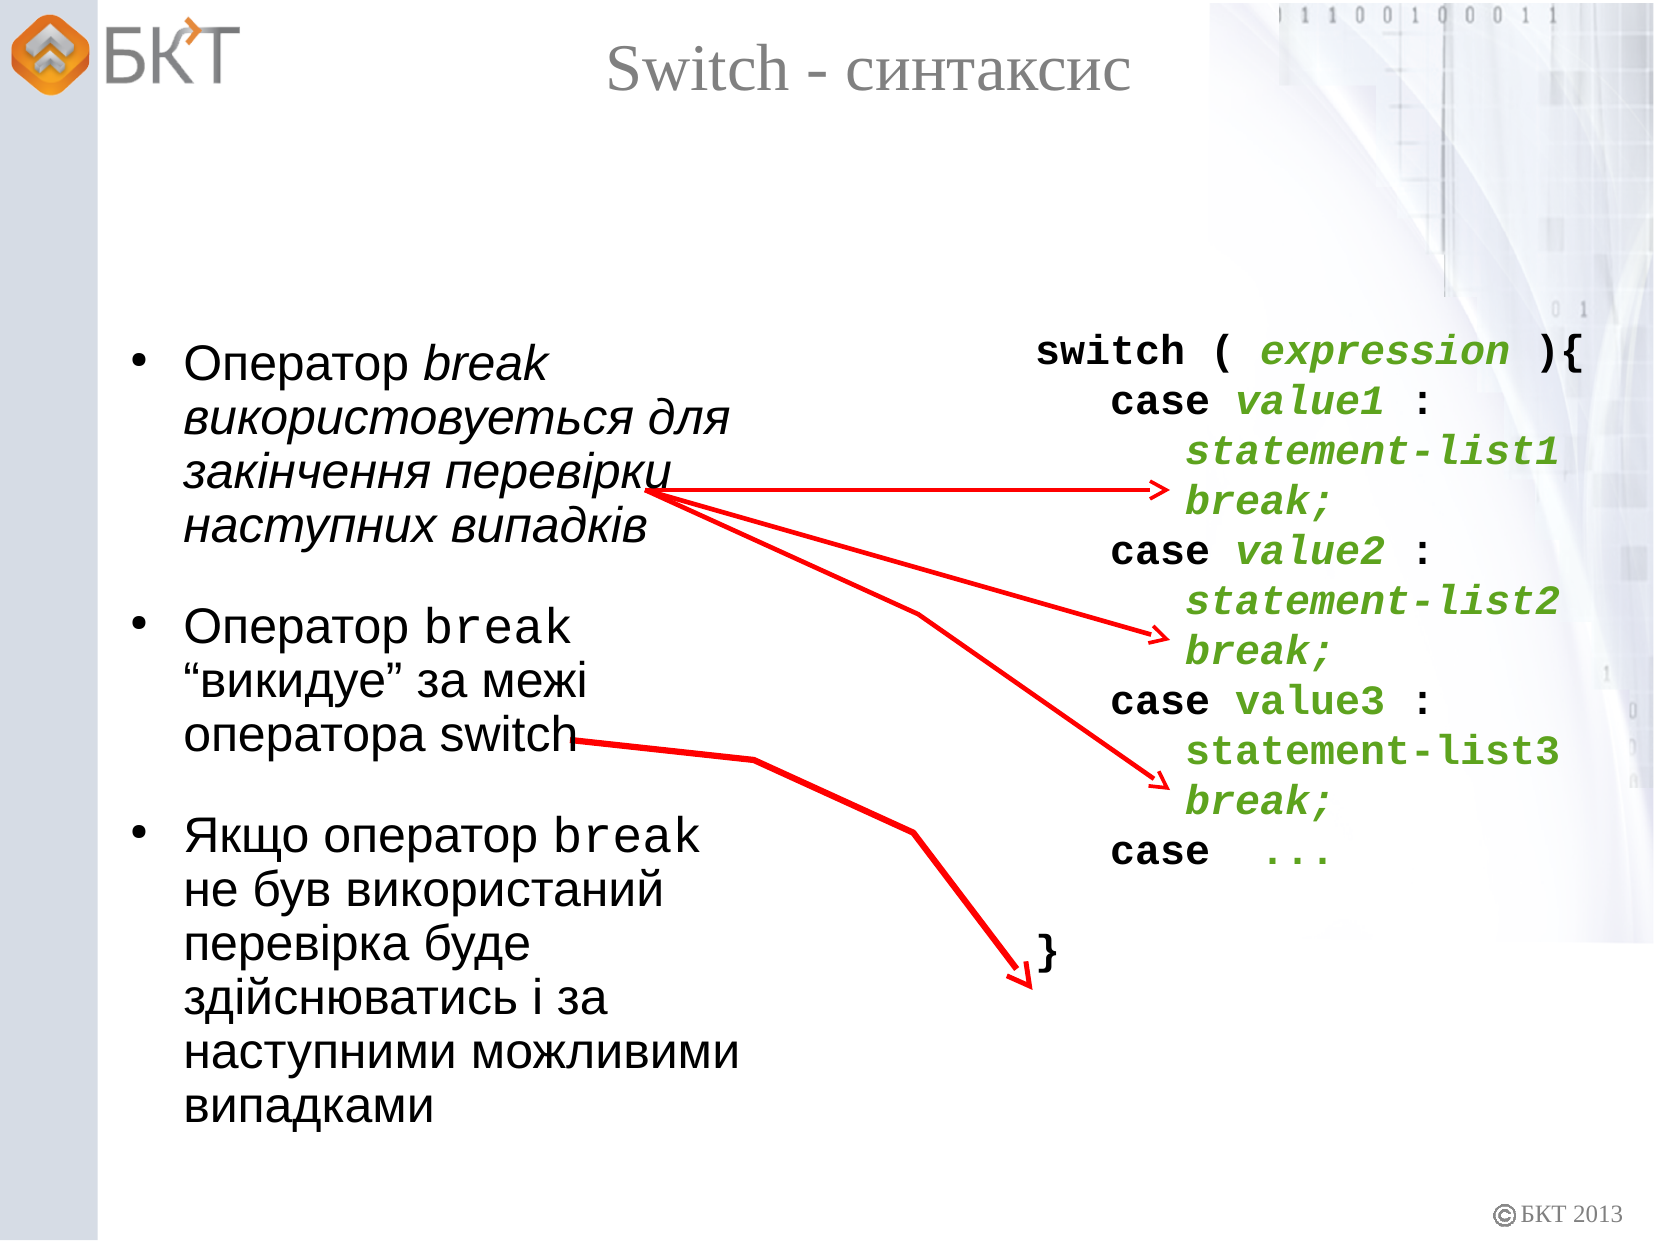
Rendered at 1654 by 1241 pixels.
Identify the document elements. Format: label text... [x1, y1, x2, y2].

text_box БКТ 2013 [1500, 1195, 1651, 1241]
list Оператор break використовуеться для закінчення перевірки наступних випадків Оператор break “викидуе” за межі оператора switch Якщо оператор break не був використаний перевірка буде здійснюватись і за наступними можливими випадками [97, 330, 773, 1241]
text_box Switch - синтаксис [270, 30, 1486, 119]
text_box [0, 0, 98, 1241]
picture [1095, 3, 1654, 1129]
picture [4, 9, 250, 97]
text_box switch ( expression ){ case value1 : statement-list1 break; case value2 : statement-list2 break; case value3 : statement-list3 break; case ... } [1020, 314, 1600, 981]
picture [1493, 1199, 1500, 1231]
